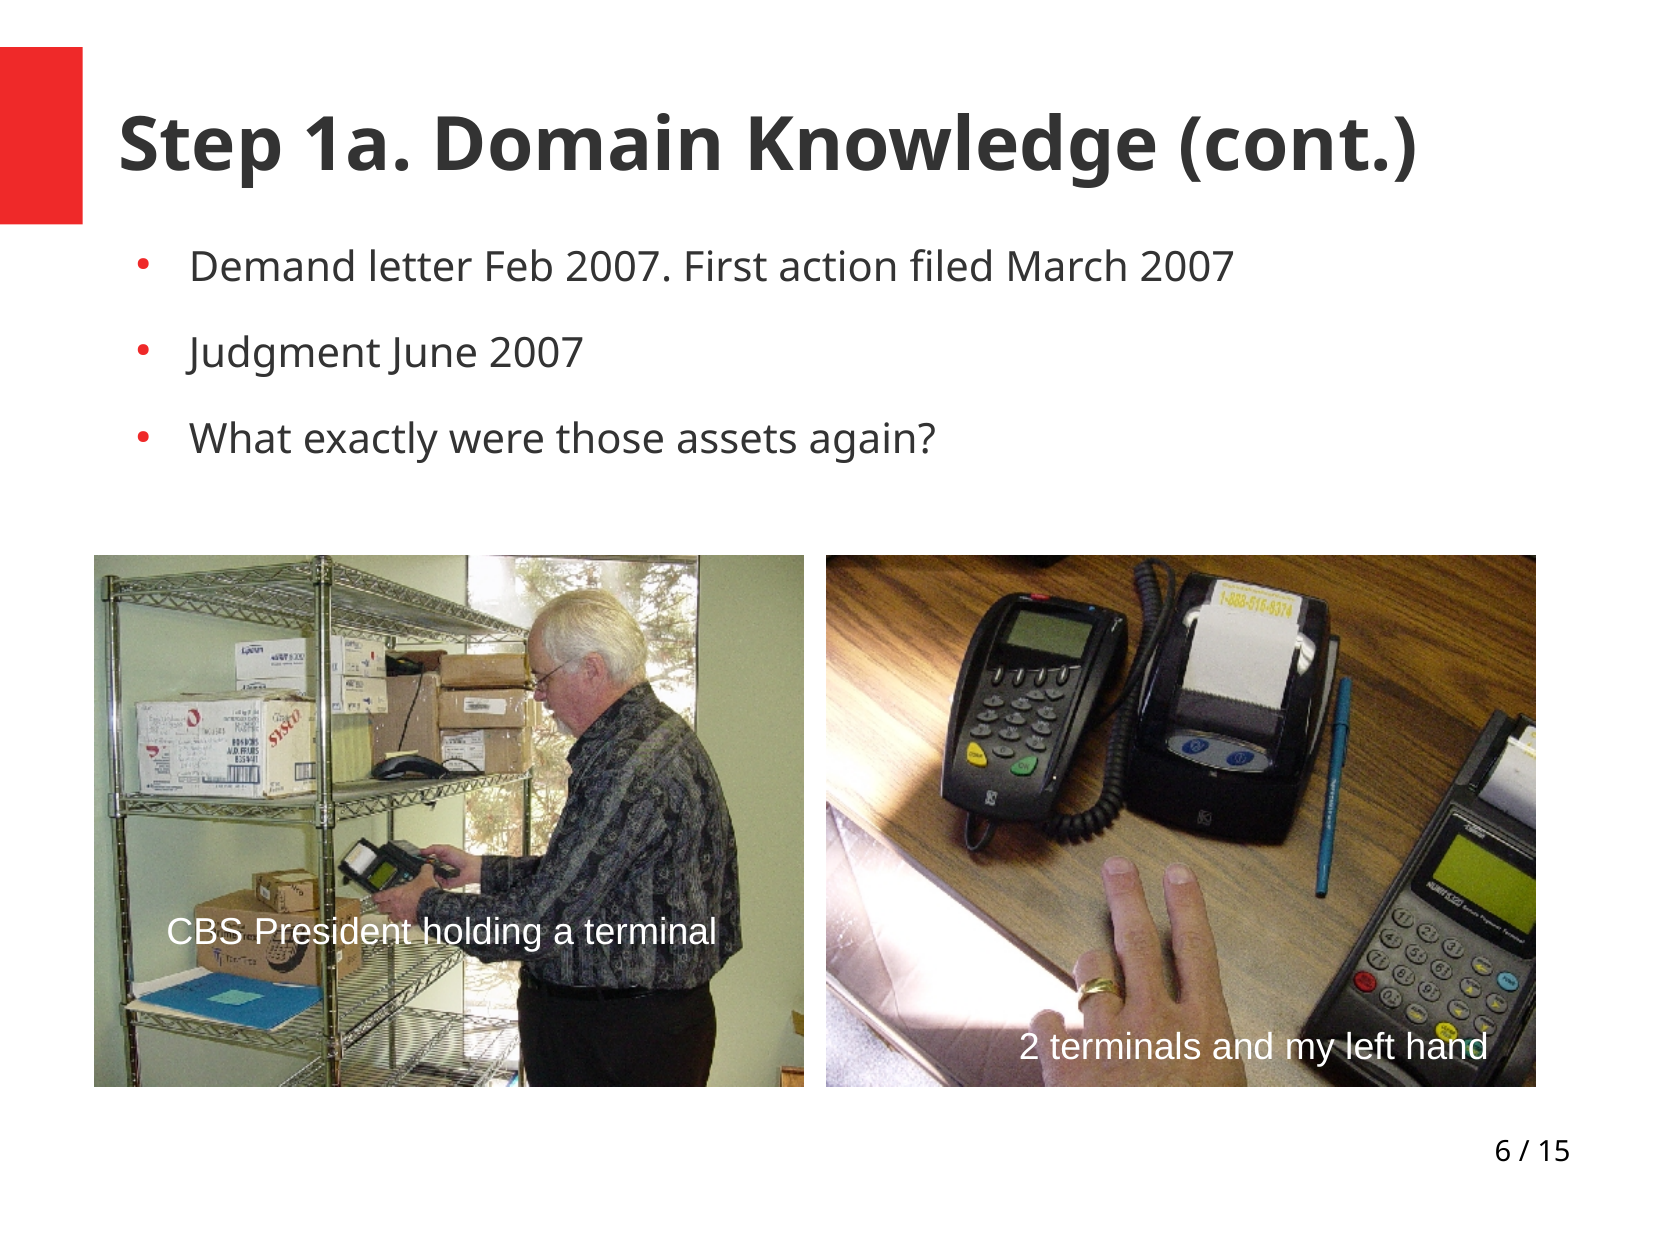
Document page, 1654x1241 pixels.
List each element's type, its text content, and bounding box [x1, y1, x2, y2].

title Step 1a. Domain Knowledge (cont.) [118, 59, 1571, 225]
picture [826, 555, 1536, 1087]
text_box CBS President holding a terminal [151, 903, 733, 960]
list Demand letter Feb 2007. First action filed March 2007 Judgment June 2007 What exactly were those assets again? [118, 236, 1536, 485]
picture [94, 555, 804, 1087]
text_box 2 terminals and my left hand [1003, 1018, 1504, 1075]
